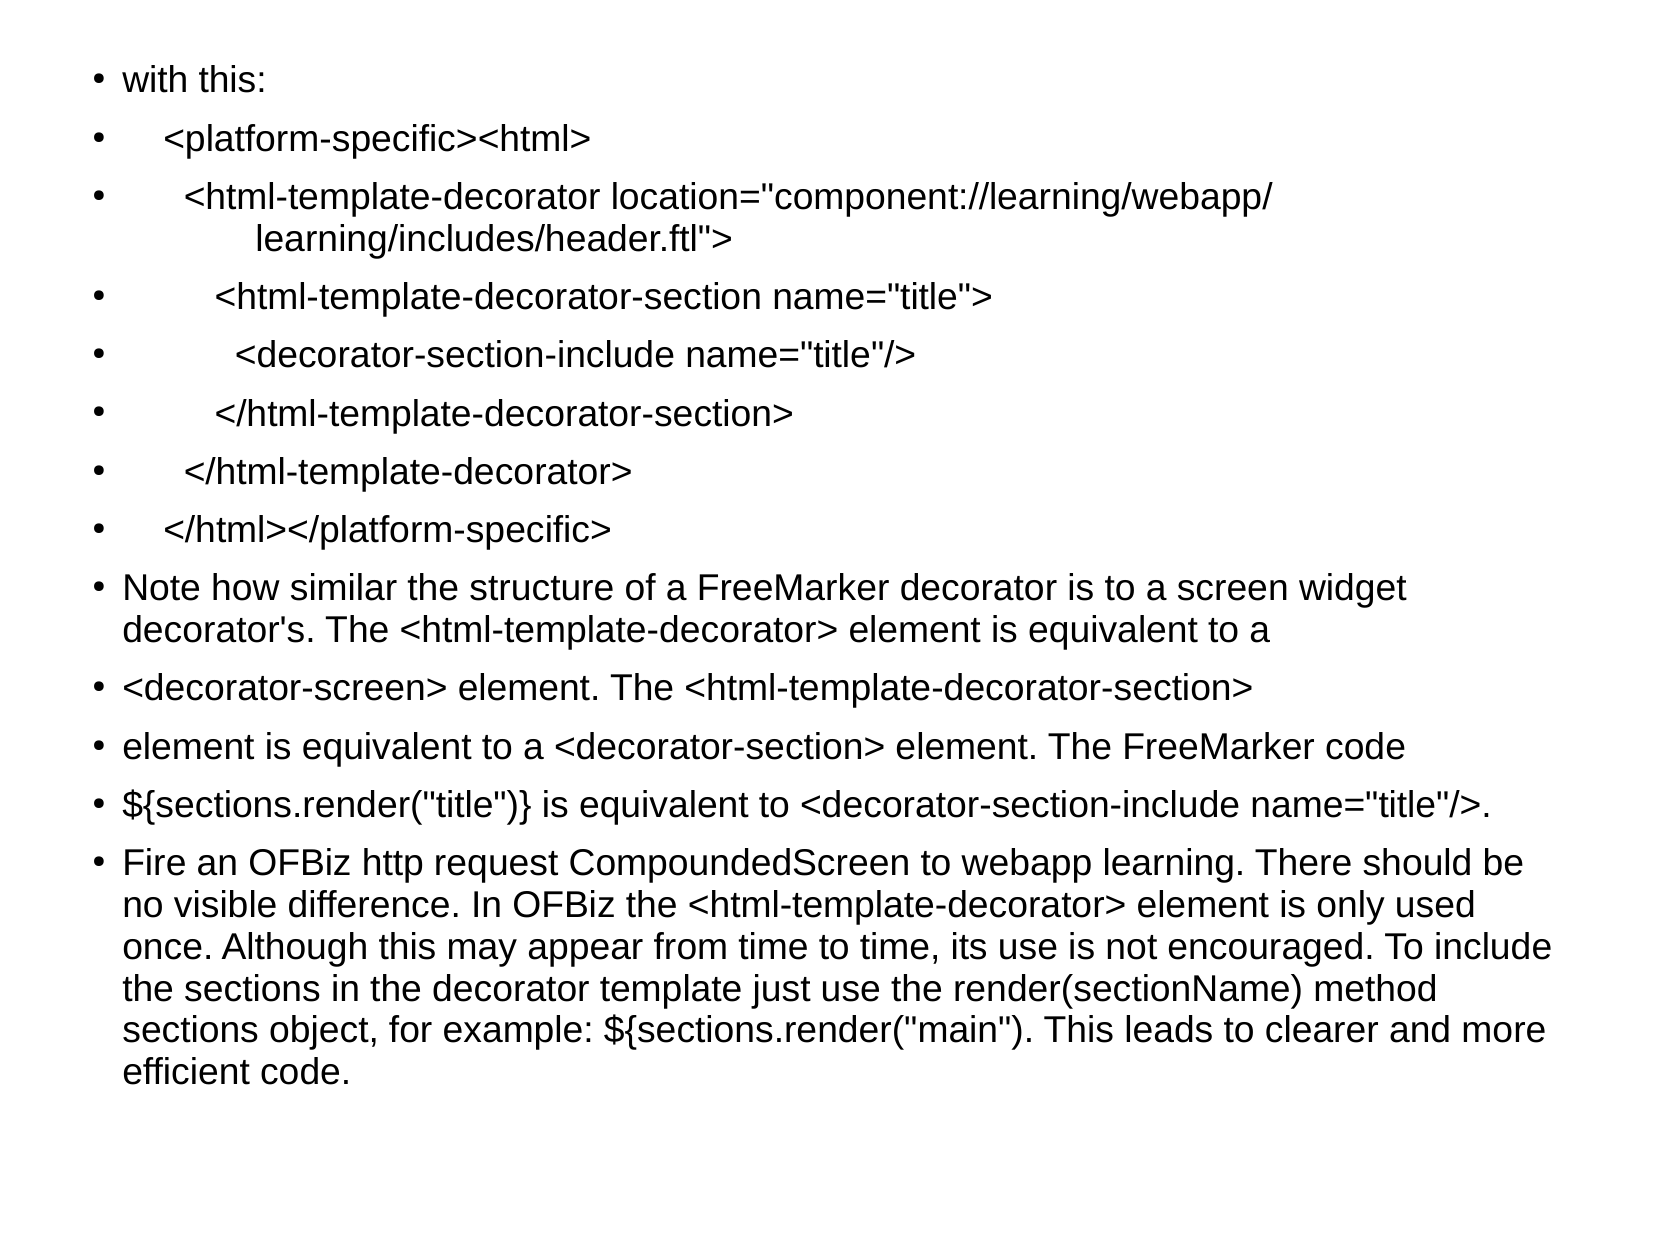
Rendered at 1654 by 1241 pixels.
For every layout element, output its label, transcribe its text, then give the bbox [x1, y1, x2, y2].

list with this: <platform-specific><html> <html-template-decorator location="component://learning/webapp/ learning/includes/header.ftl"> <html-template-decorator-section name="title"> <decorator-section-include name="title"/> </html-template-decorator-section> </html-template-decorator> </html></platform-specific> Note how similar the structure of a FreeMarker decorator is to a screen widget decorator's. The <html-template-decorator> element is equivalent to a <decorator-screen> element. The <html-template-decorator-section> element is equivalent to a <decorator-section> element. The FreeMarker code ${sections.render("title")} is equivalent to <decorator-section-include name="title"/>. Fire an OFBiz http request CompoundedScreen to webapp learning. There should be no visible difference. In OFBiz the <html-template-decorator> element is only used once. Although this may appear from time to time, its use is not encouraged. To include the sections in the decorator template just use the render(sectionName) method sections object, for example: ${sections.render("main"). This leads to clearer and more efficient code. [82, 59, 1571, 1109]
